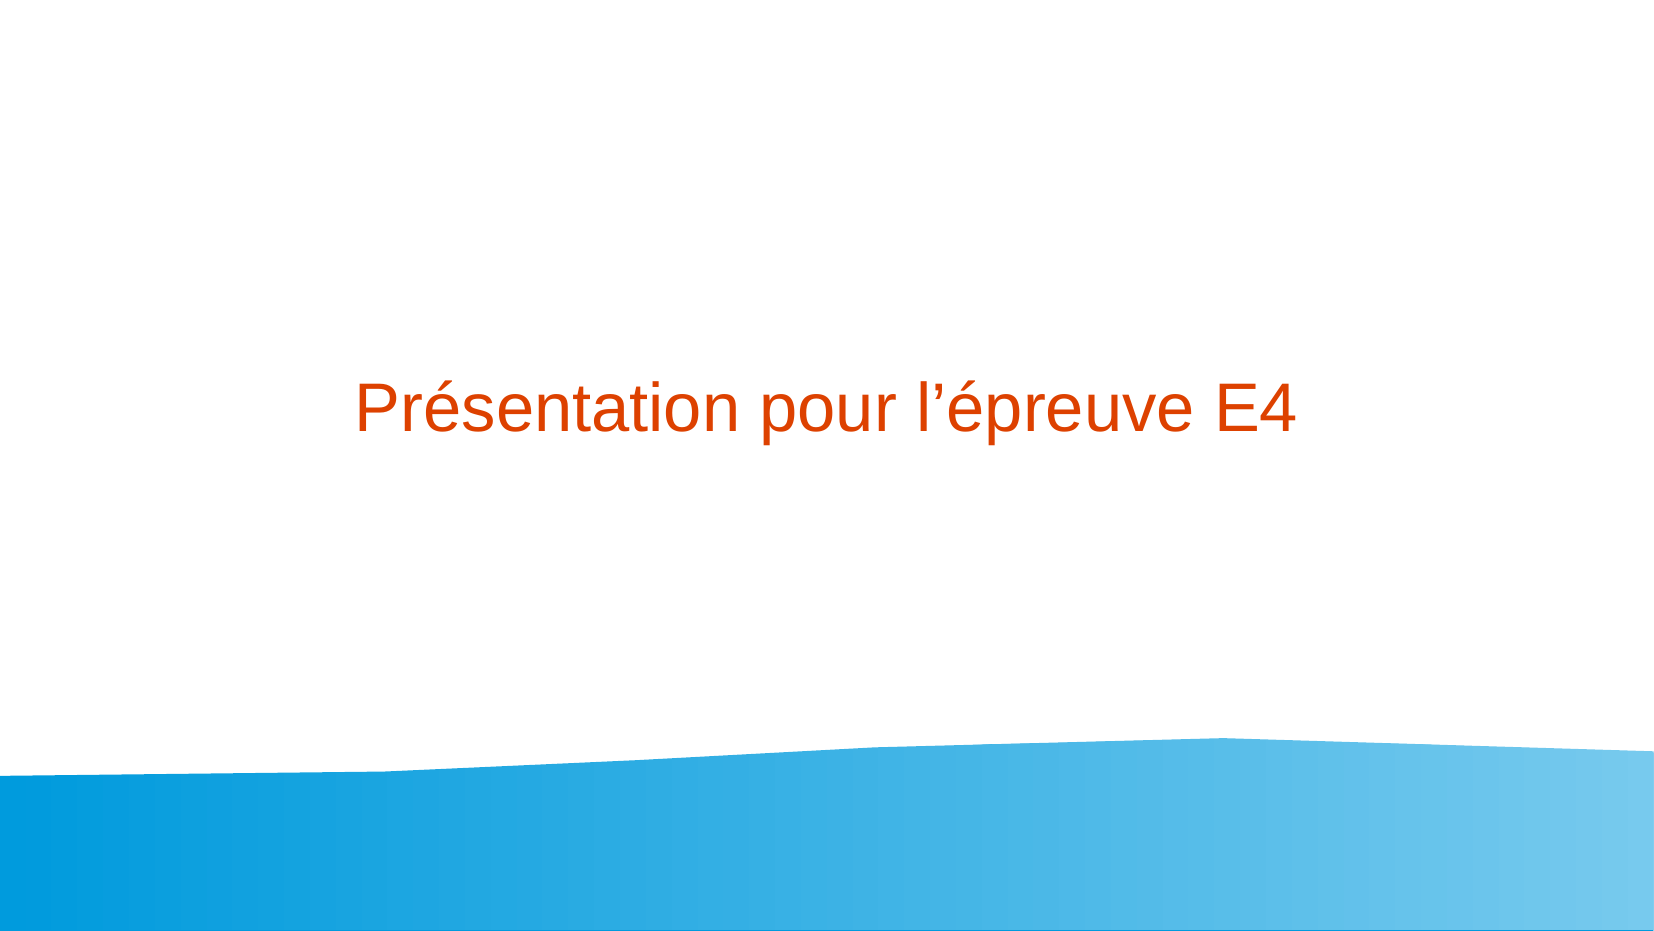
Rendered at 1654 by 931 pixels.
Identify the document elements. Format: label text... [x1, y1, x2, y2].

title Présentation pour l’épreuve E4 [88, 318, 1565, 497]
